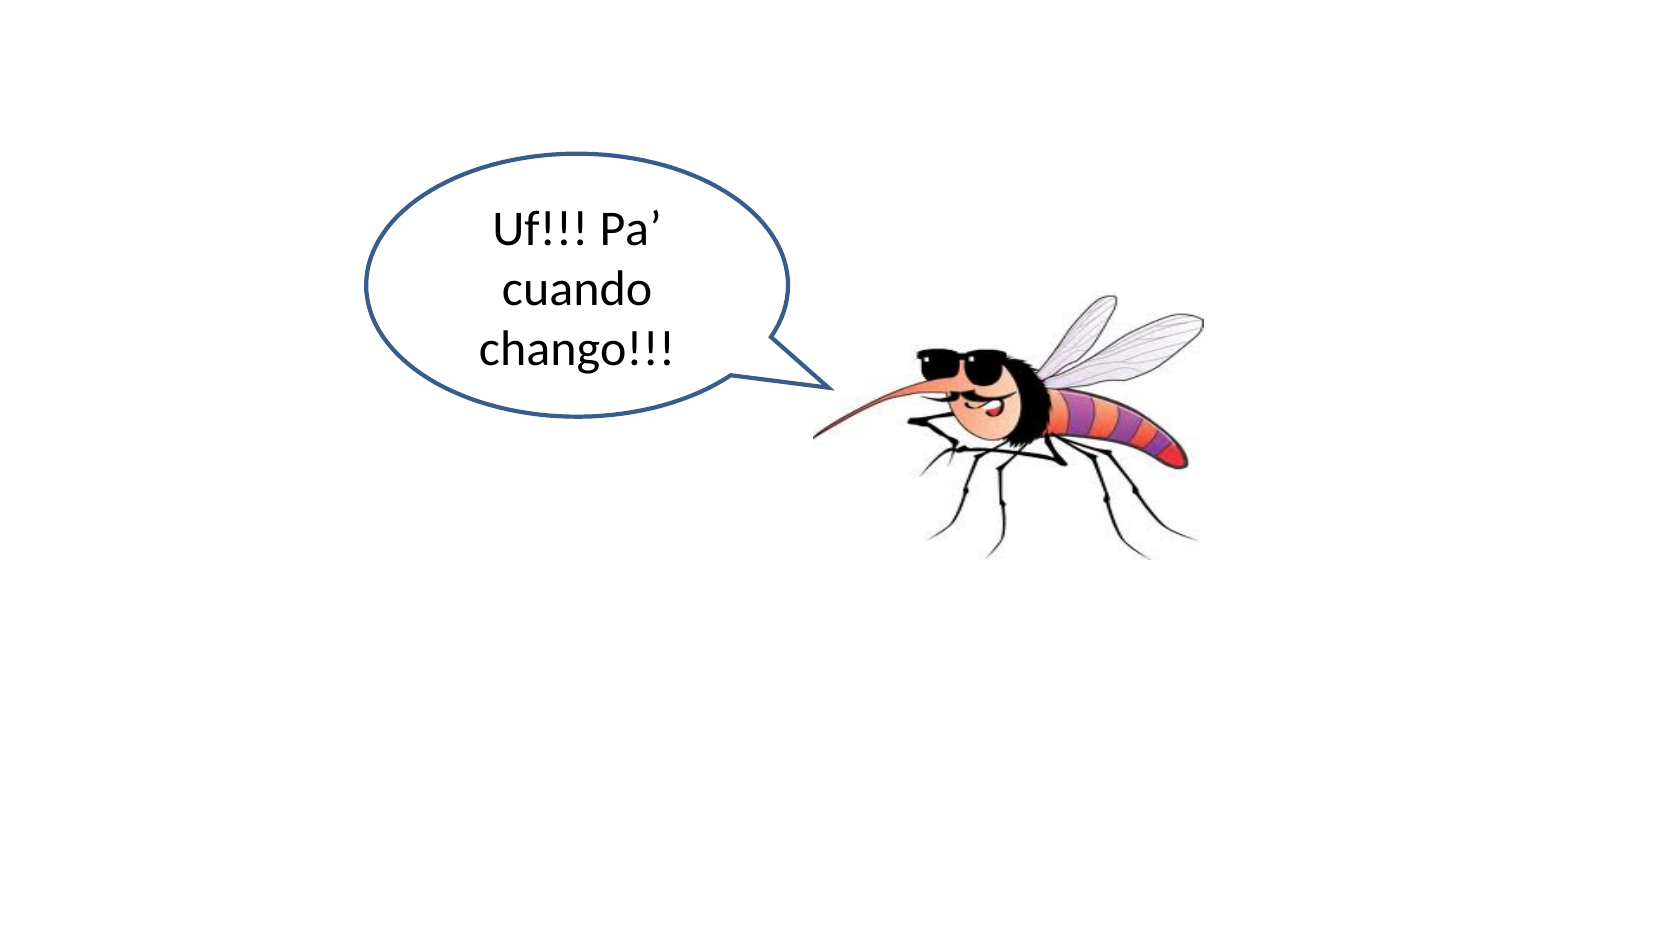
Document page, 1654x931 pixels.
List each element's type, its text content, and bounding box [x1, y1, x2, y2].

picture [813, 271, 1204, 560]
text_box Uf!!! Pa’ cuando chango!!! [366, 153, 829, 417]
